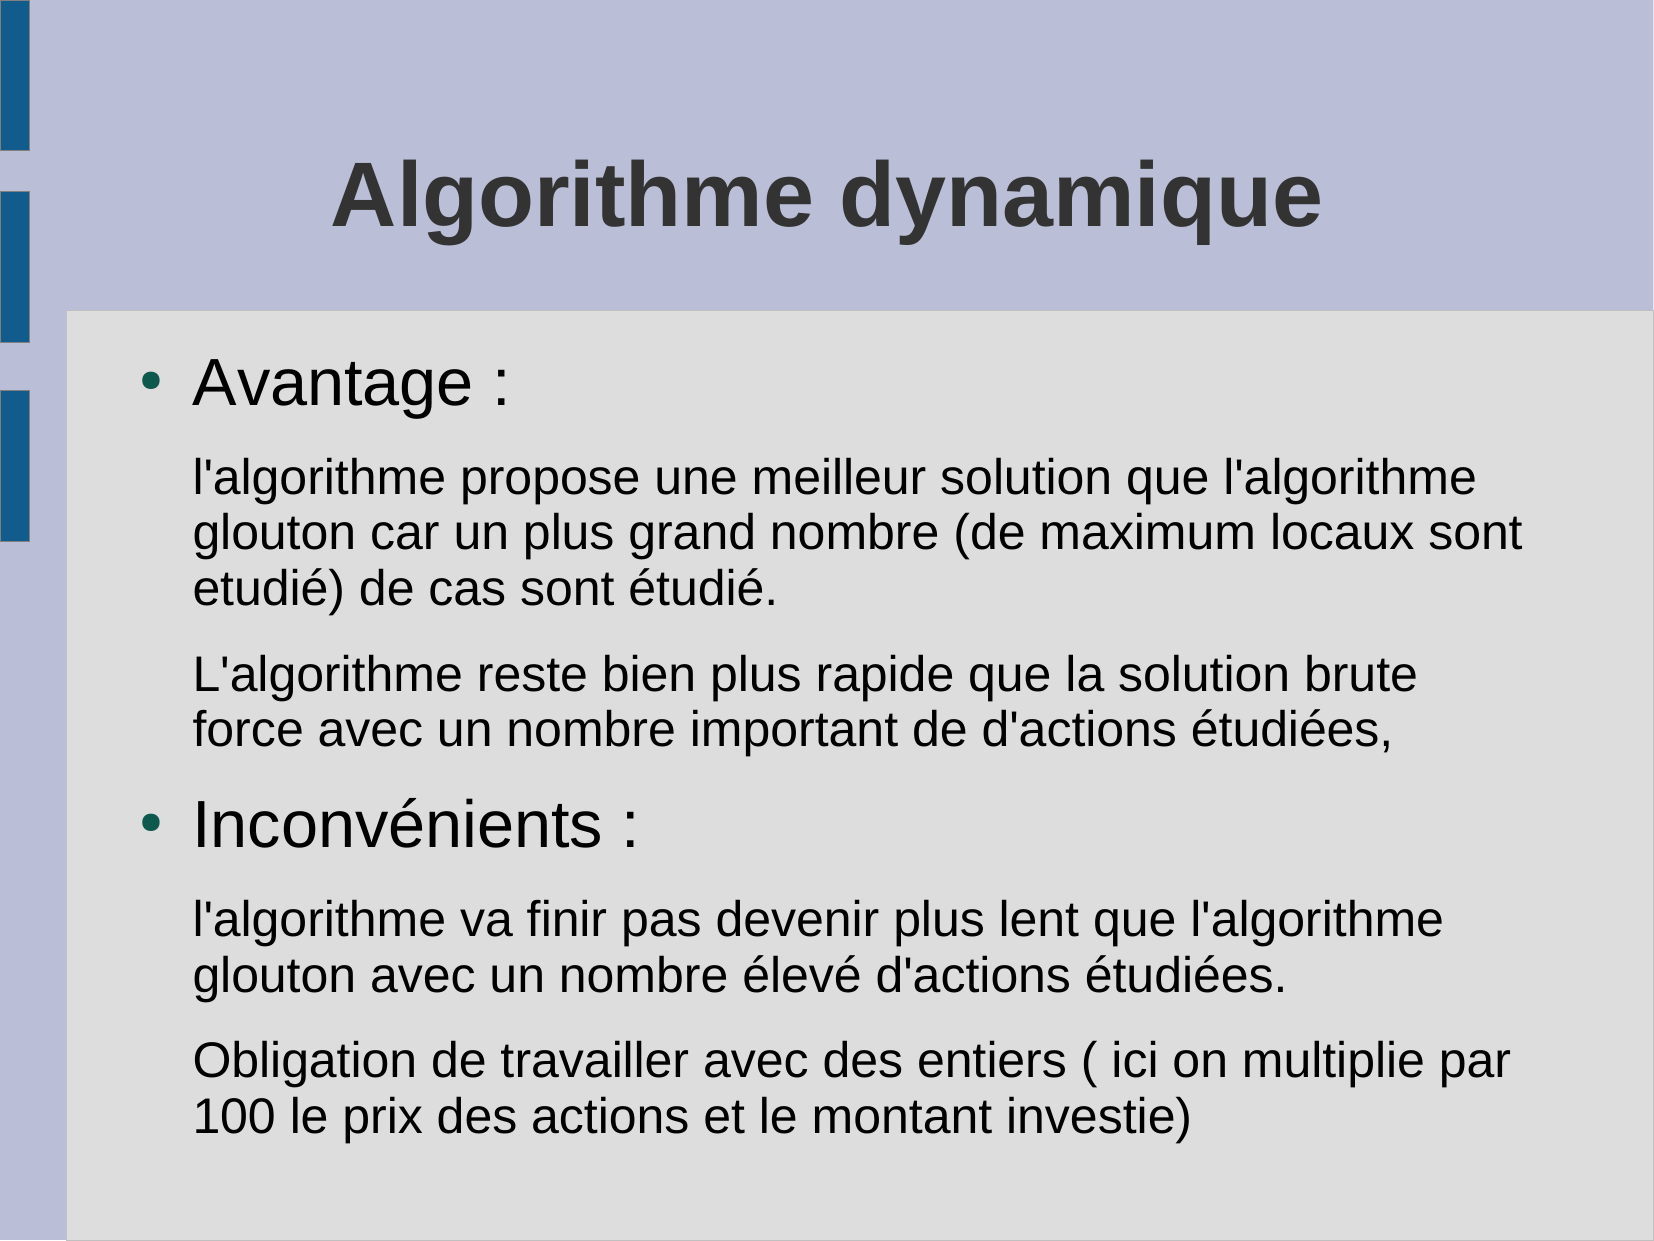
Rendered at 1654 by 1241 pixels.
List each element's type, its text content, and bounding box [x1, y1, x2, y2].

title Algorithme dynamique [121, 91, 1534, 299]
list Avantage : l'algorithme propose une meilleur solution que l'algorithme glouton car un plus grand nombre (de maximum locaux sont etudié) de cas sont étudié. L'algorithme reste bien plus rapide que la solution brute force avec un nombre important de d'actions étudiées, Inconvénients : l'algorithme va finir pas devenir plus lent que l'algorithme glouton avec un nombre élevé d'actions étudiées. Obligation de travailler avec des entiers ( ici on multiplie par 100 le prix des actions et le montant investie) [121, 344, 1534, 1144]
